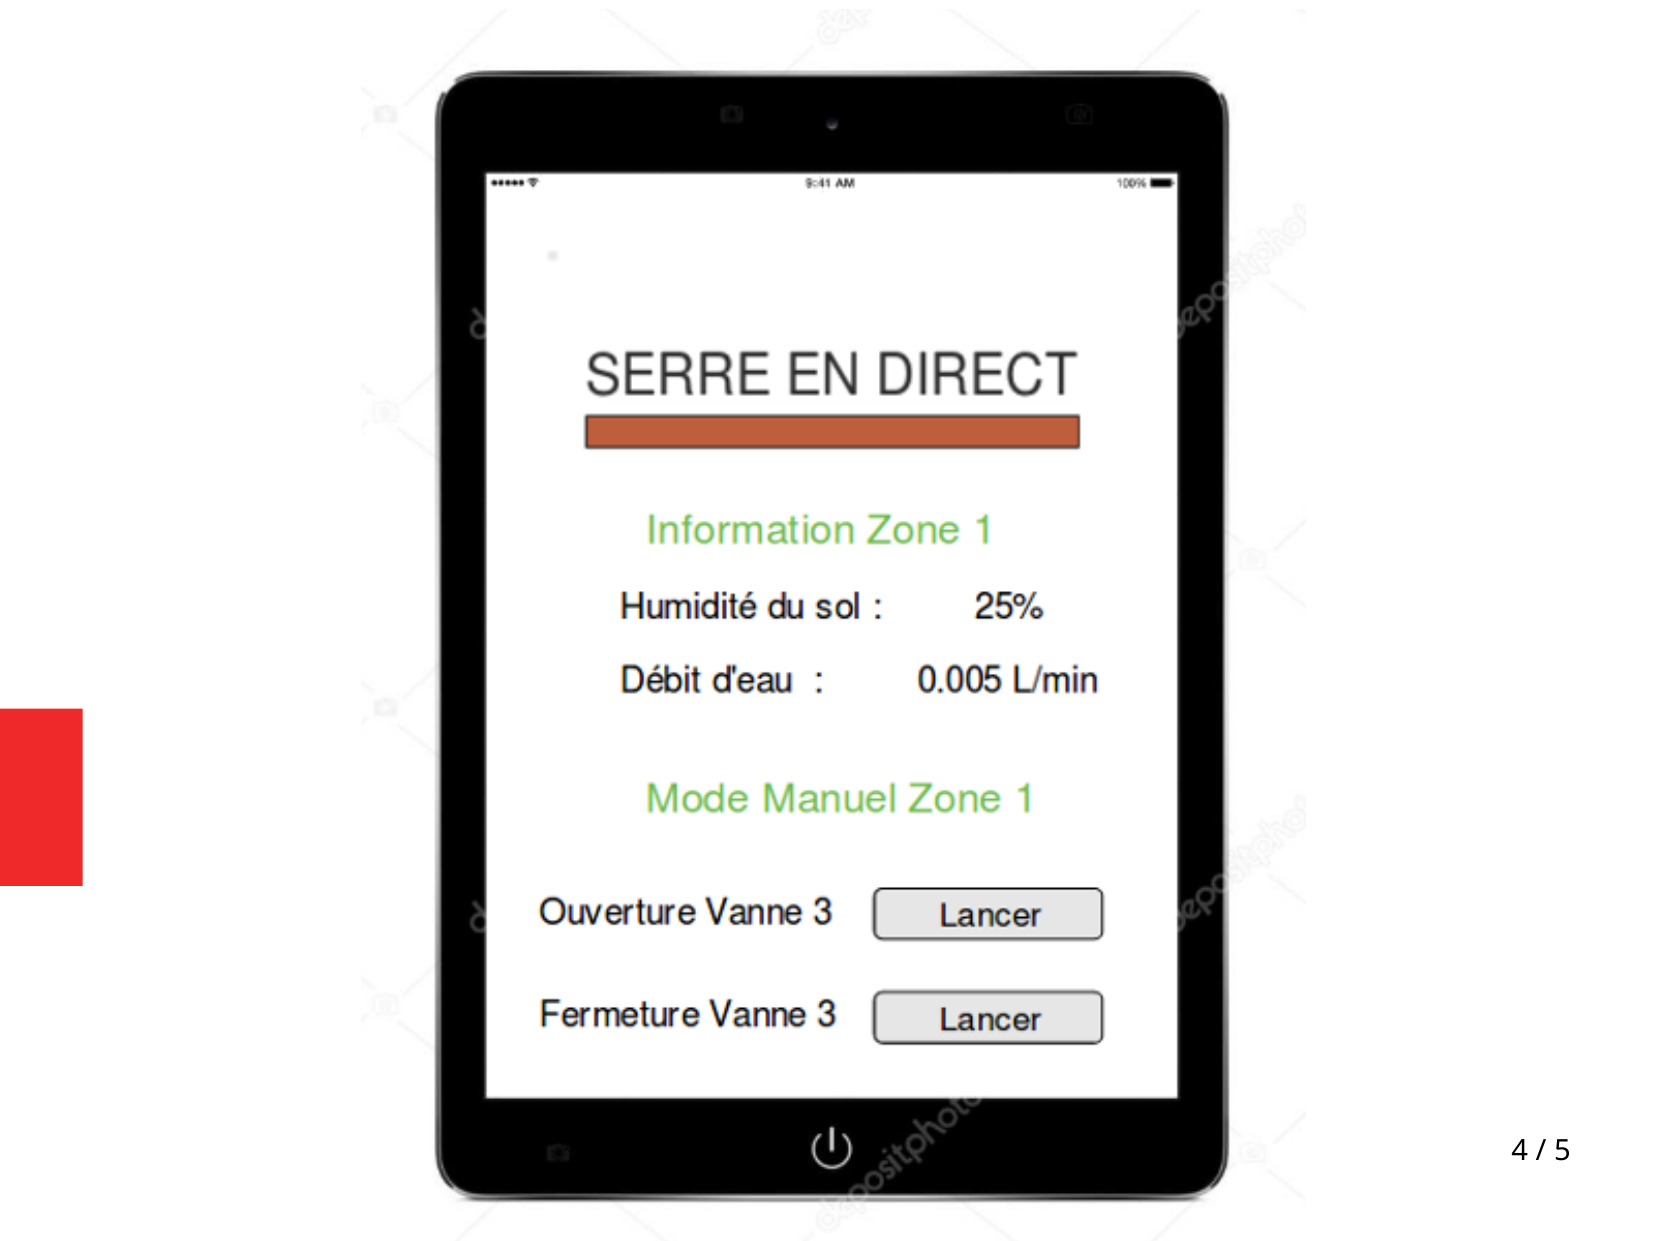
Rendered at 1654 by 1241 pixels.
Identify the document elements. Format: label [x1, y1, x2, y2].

picture [361, 9, 1306, 1241]
